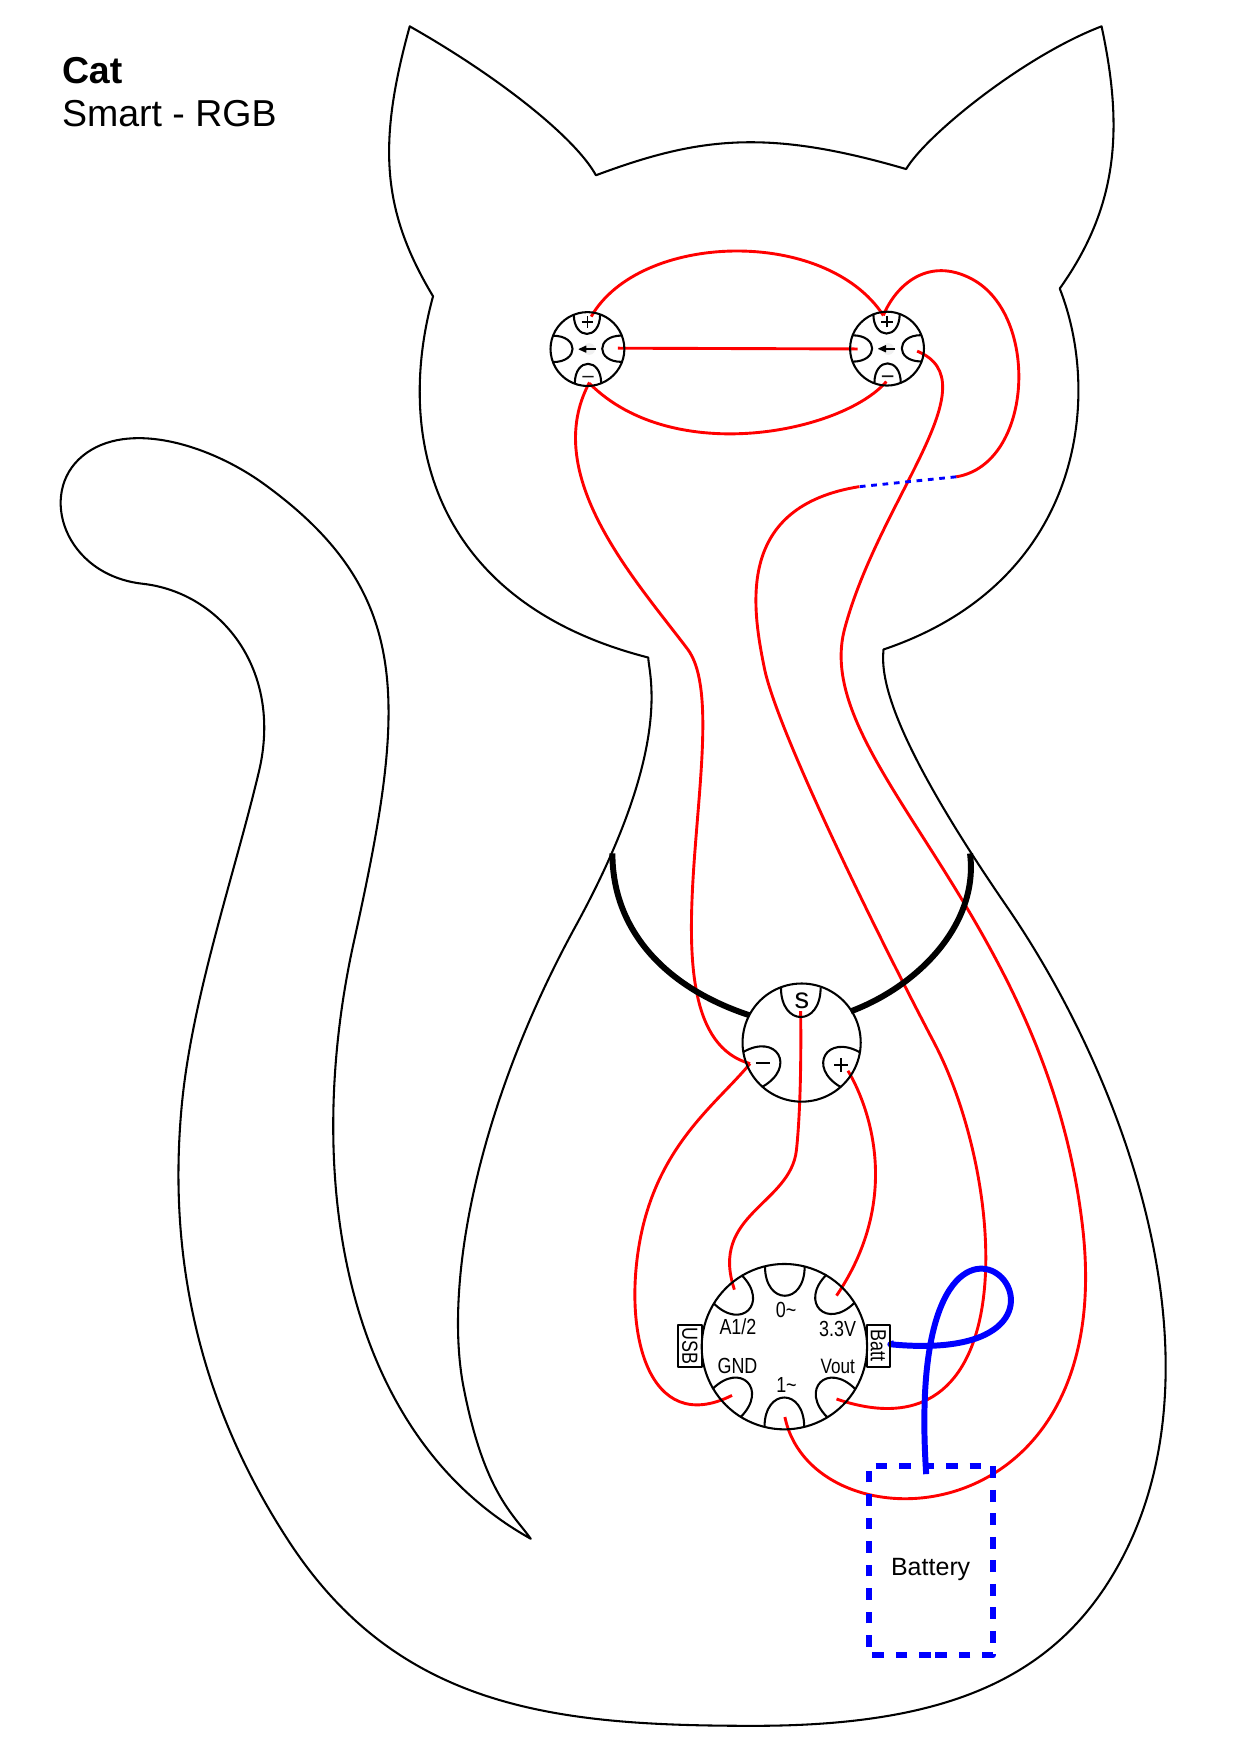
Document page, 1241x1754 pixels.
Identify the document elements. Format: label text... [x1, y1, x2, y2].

text_box USB [678, 1325, 702, 1367]
text_box [585, 350, 595, 355]
text_box A1/2 [718, 1314, 758, 1339]
text_box Batt [867, 1325, 891, 1367]
text_box Battery [868, 1465, 993, 1656]
text_box Vout [819, 1357, 856, 1376]
text_box s [790, 985, 814, 1012]
text_box 3.3V [823, 1319, 852, 1337]
text_box 1~ [773, 1374, 800, 1396]
text_box [584, 343, 595, 348]
text_box GND [714, 1356, 761, 1375]
text_box 0~ [777, 1303, 783, 1316]
text_box Cat Smart - RGB [47, 42, 331, 142]
text_box 0~ [776, 1298, 801, 1321]
text_box [883, 350, 894, 355]
text_box [884, 343, 894, 348]
